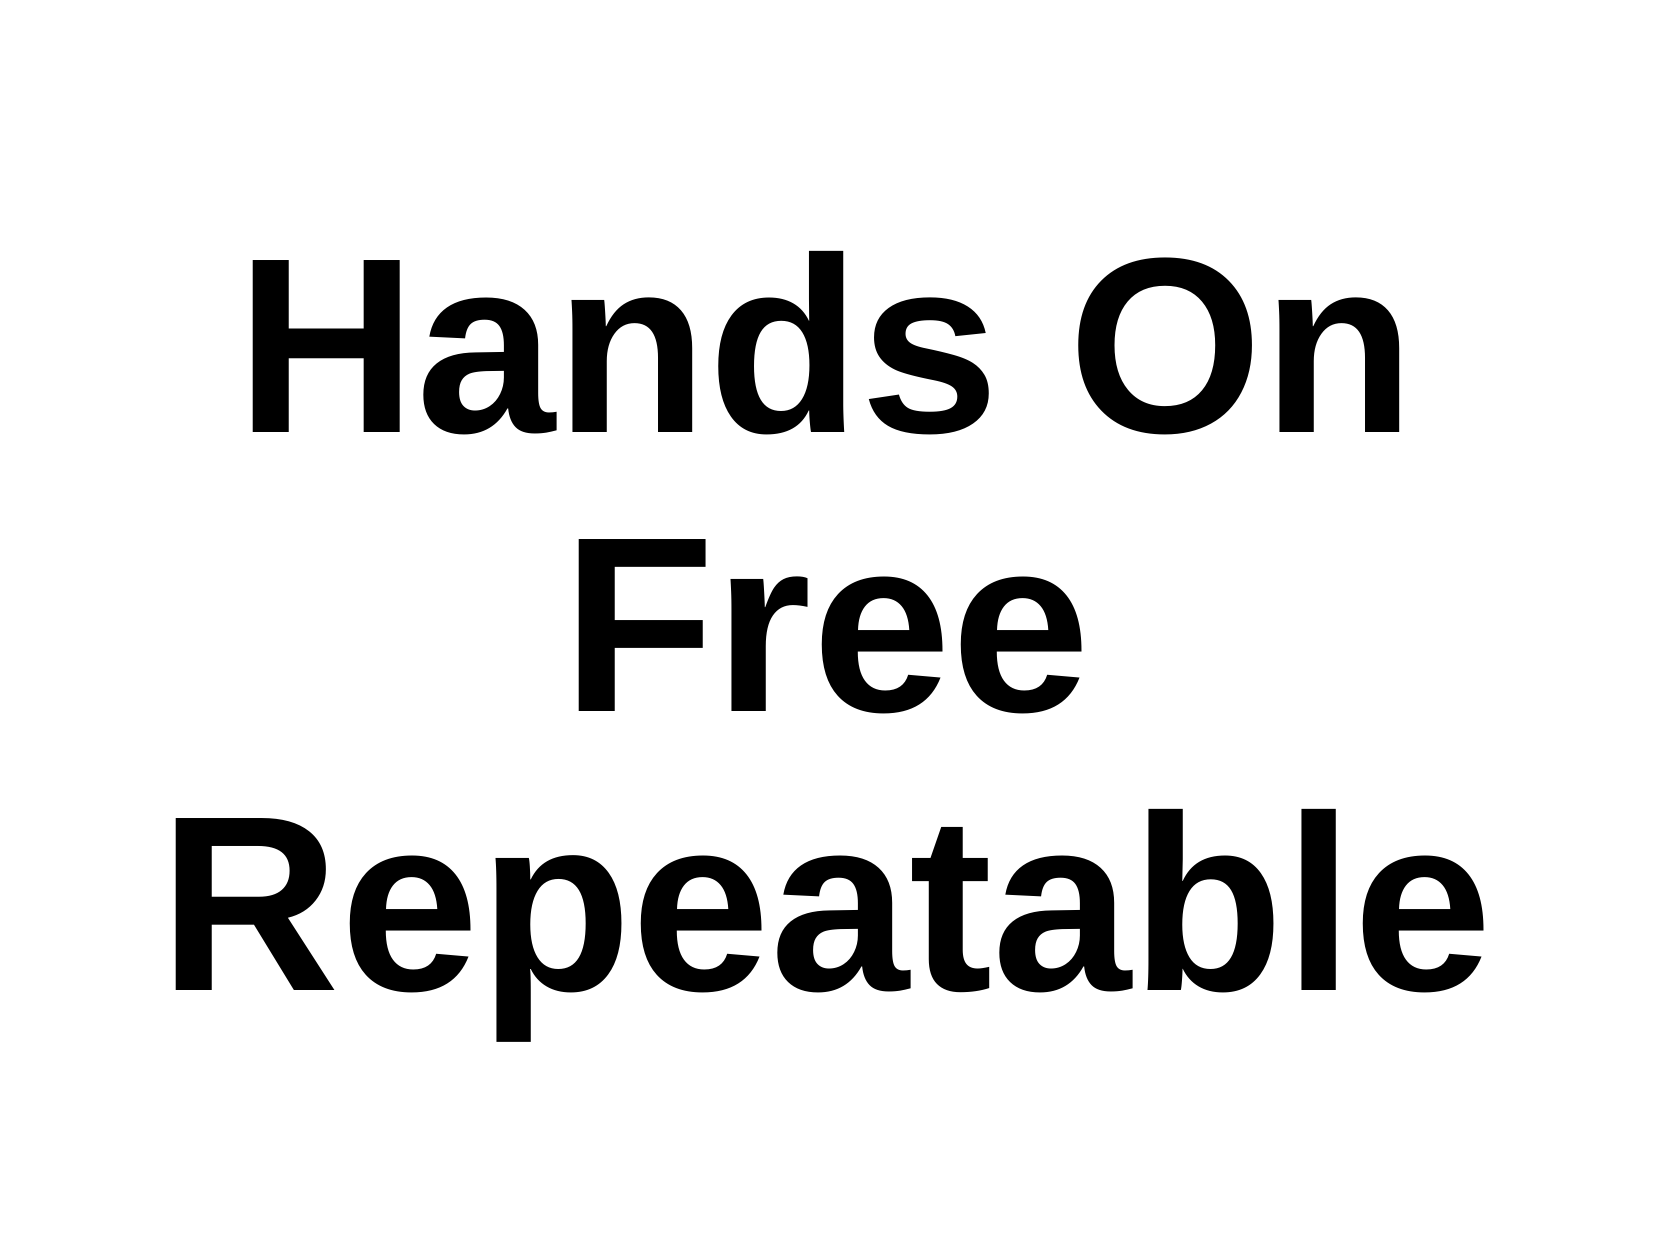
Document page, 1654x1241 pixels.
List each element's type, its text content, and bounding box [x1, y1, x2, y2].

title Hands On Free Repeatable [82, 49, 1571, 1201]
